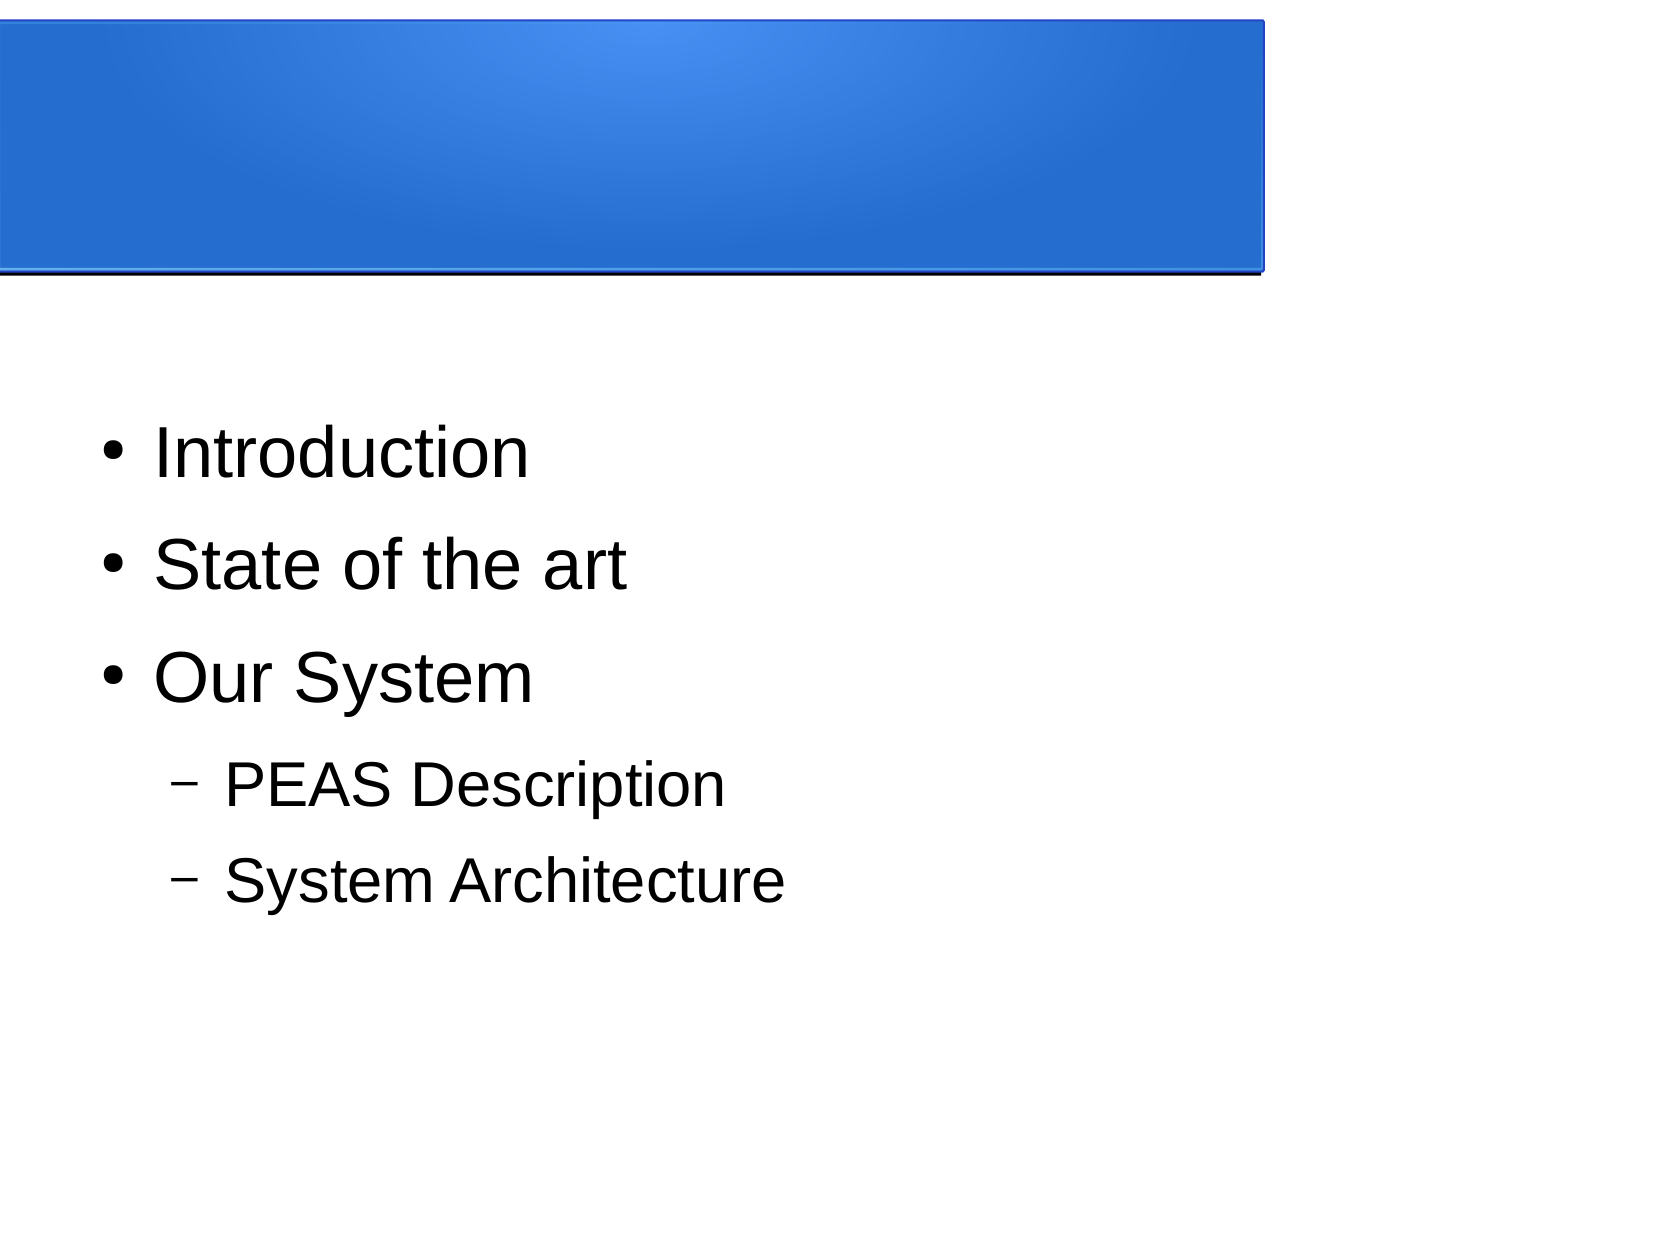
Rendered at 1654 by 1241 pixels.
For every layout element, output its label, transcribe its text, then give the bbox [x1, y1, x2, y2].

list Introduction State of the art Our System PEAS Description System Architecture [82, 299, 1571, 1019]
